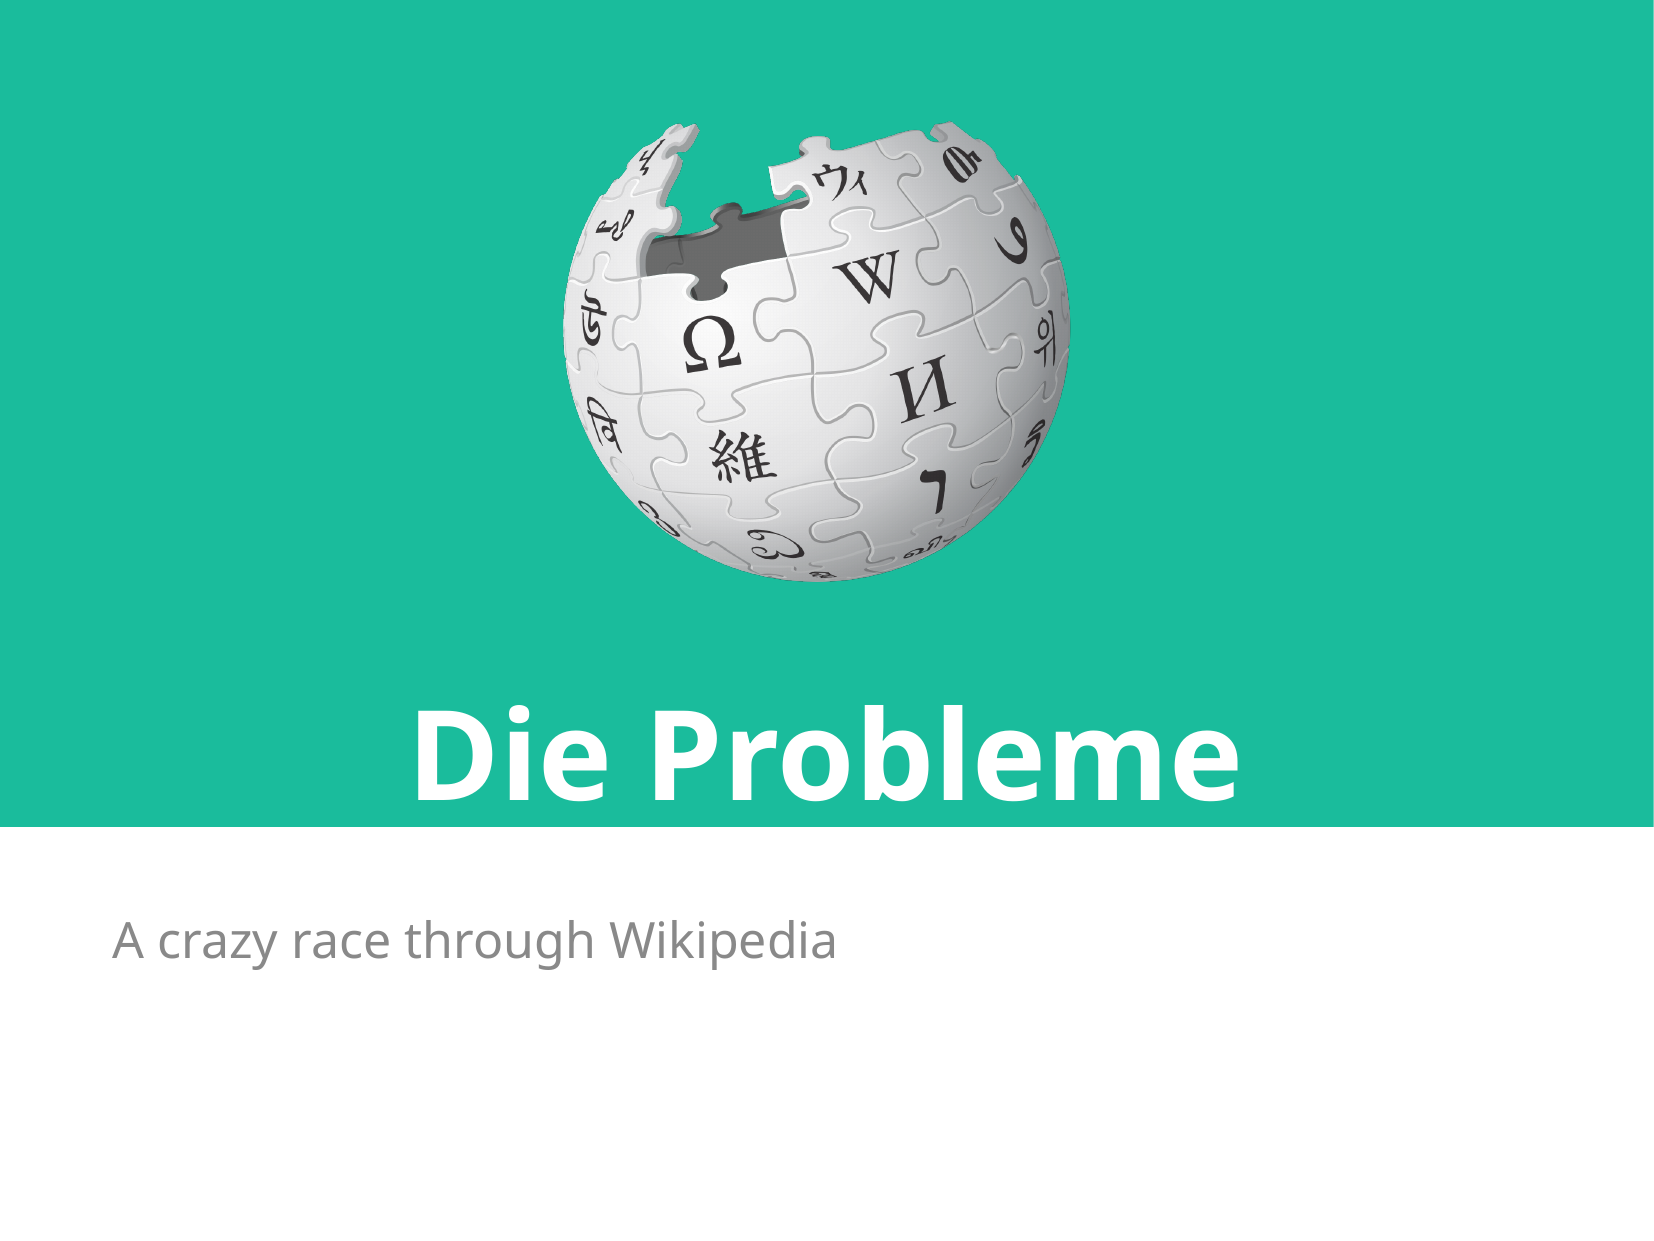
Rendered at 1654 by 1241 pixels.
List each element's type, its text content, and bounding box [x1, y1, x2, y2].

title Die Probleme [112, 309, 1540, 826]
list A crazy race through Wikipedia [112, 829, 1540, 1102]
picture [561, 118, 1073, 586]
